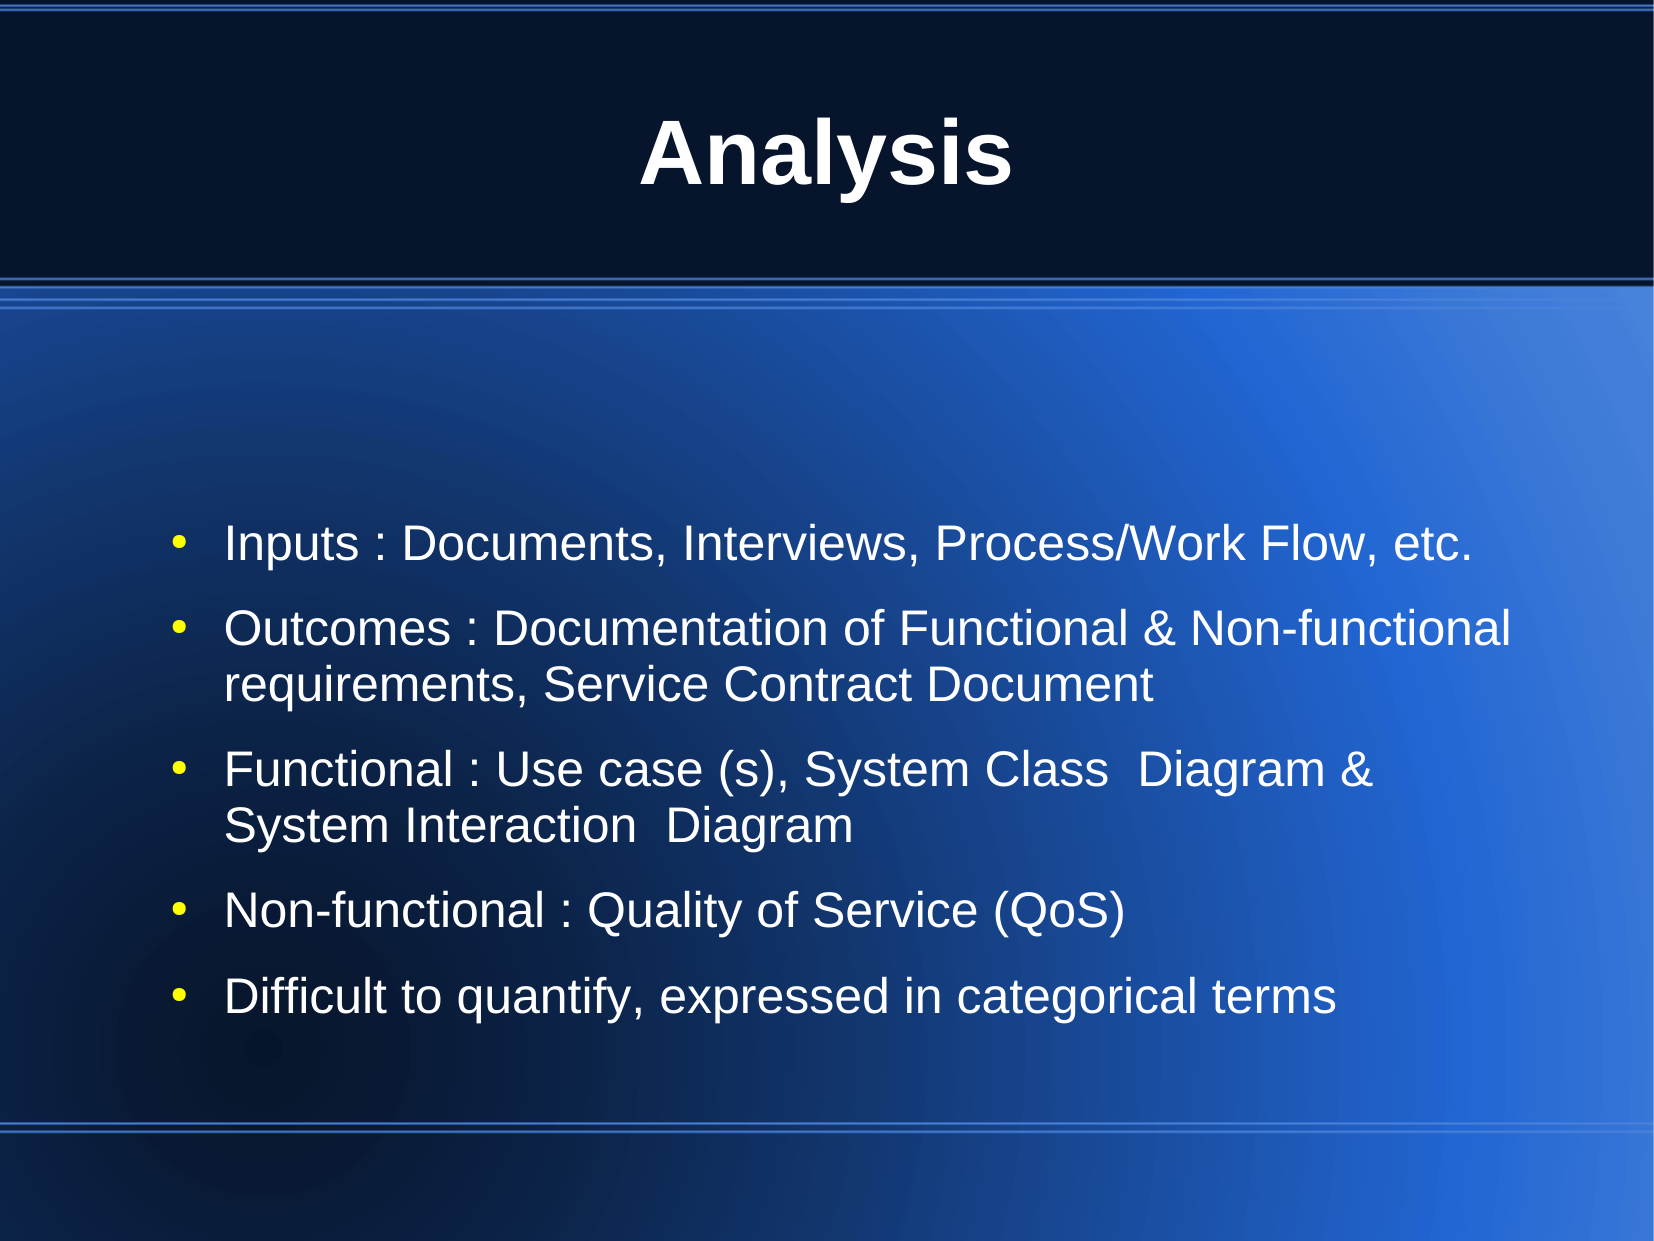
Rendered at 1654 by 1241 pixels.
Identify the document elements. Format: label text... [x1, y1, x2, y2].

title Analysis [82, 49, 1571, 257]
list Inputs : Documents, Interviews, Process/Work Flow, etc. Outcomes : Documentation of Functional & Non-functional requirements, Service Contract Document Functional : Use case (s), System Class Diagram & System Interaction Diagram Non-functional : Quality of Service (QoS) Difficult to quantify, expressed in categorical terms [152, 344, 1534, 1127]
picture [0, 0, 1654, 1241]
